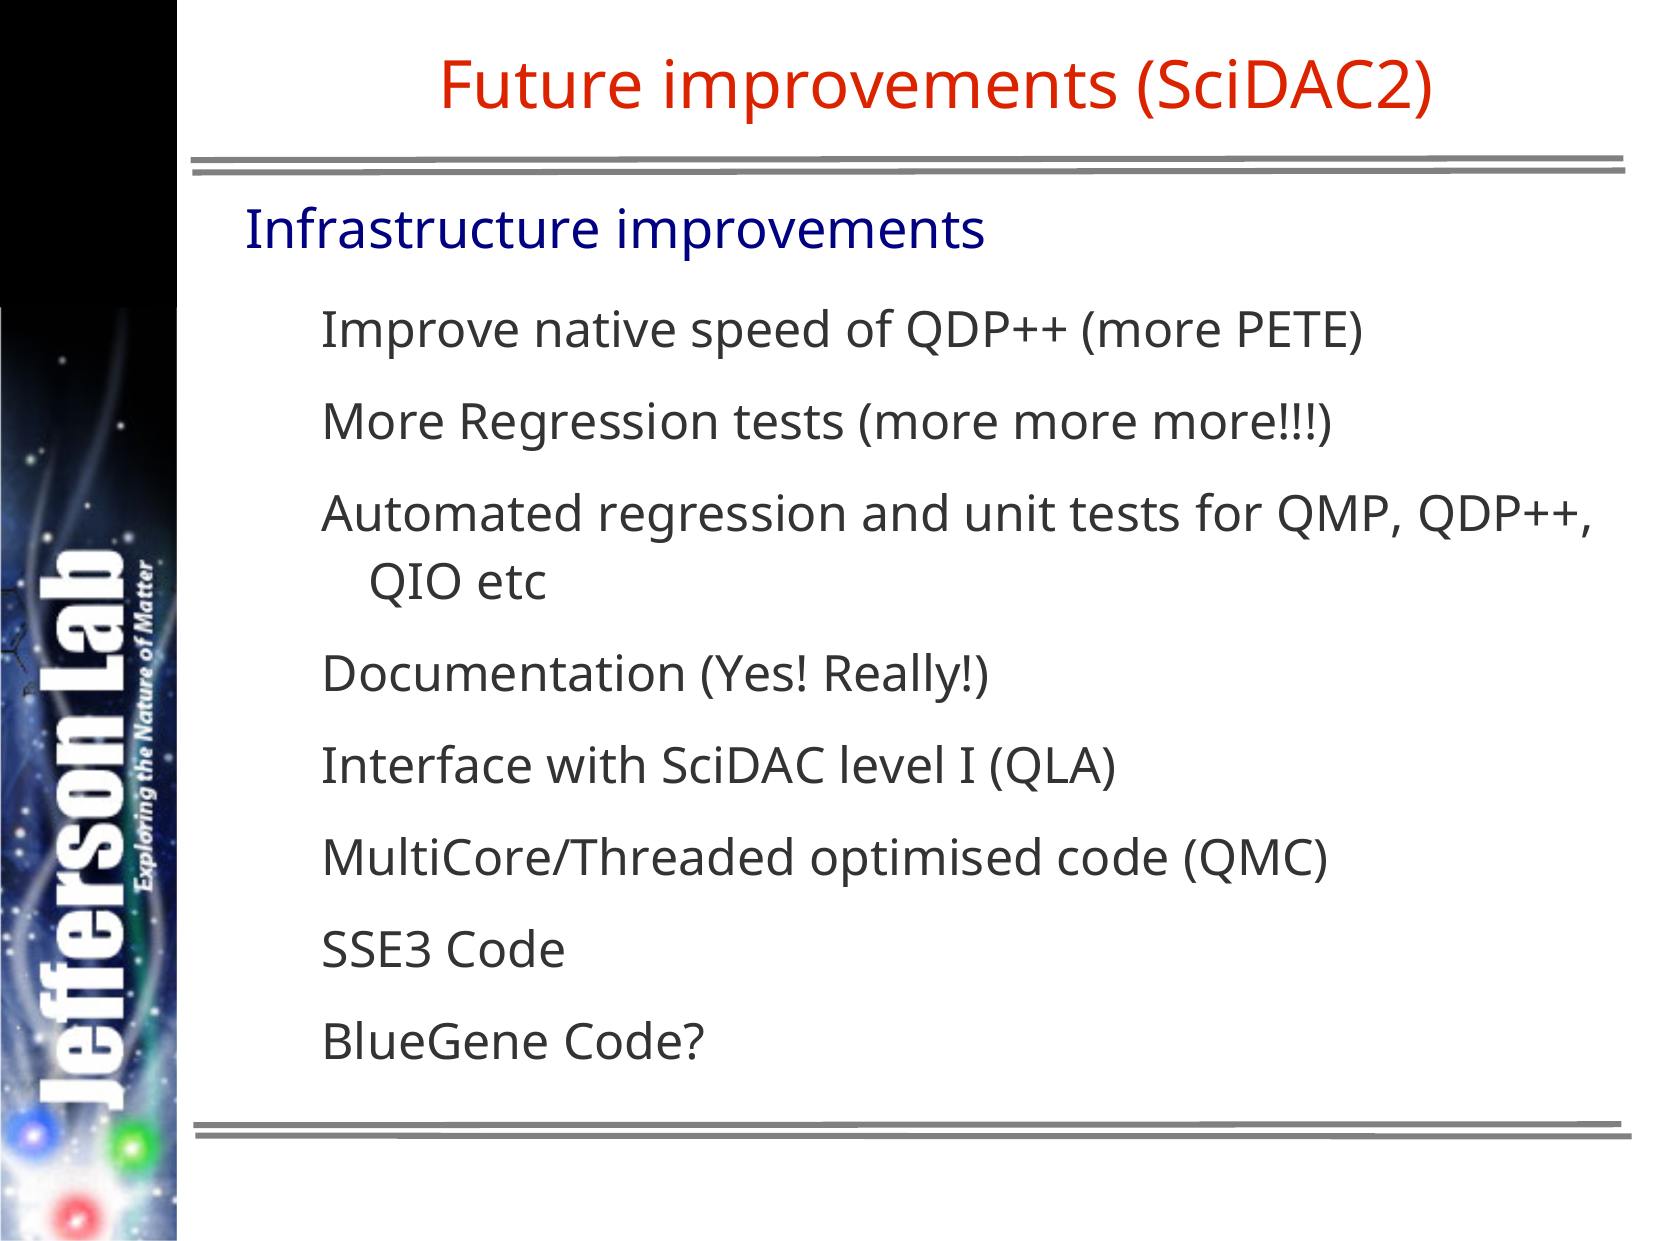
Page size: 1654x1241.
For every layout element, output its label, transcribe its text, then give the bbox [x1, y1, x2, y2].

list Infrastructure improvements Improve native speed of QDP++ (more PETE) More Regression tests (more more more!!!) Automated regression and unit tests for QMP, QDP++, QIO etc Documentation (Yes! Really!) Interface with SciDAC level I (QLA) MultiCore/Threaded optimised code (QMC) SSE3 Code BlueGene Code? [227, 190, 1628, 1100]
picture [2, 308, 176, 1240]
title Future improvements (SciDAC2) [235, 17, 1638, 149]
